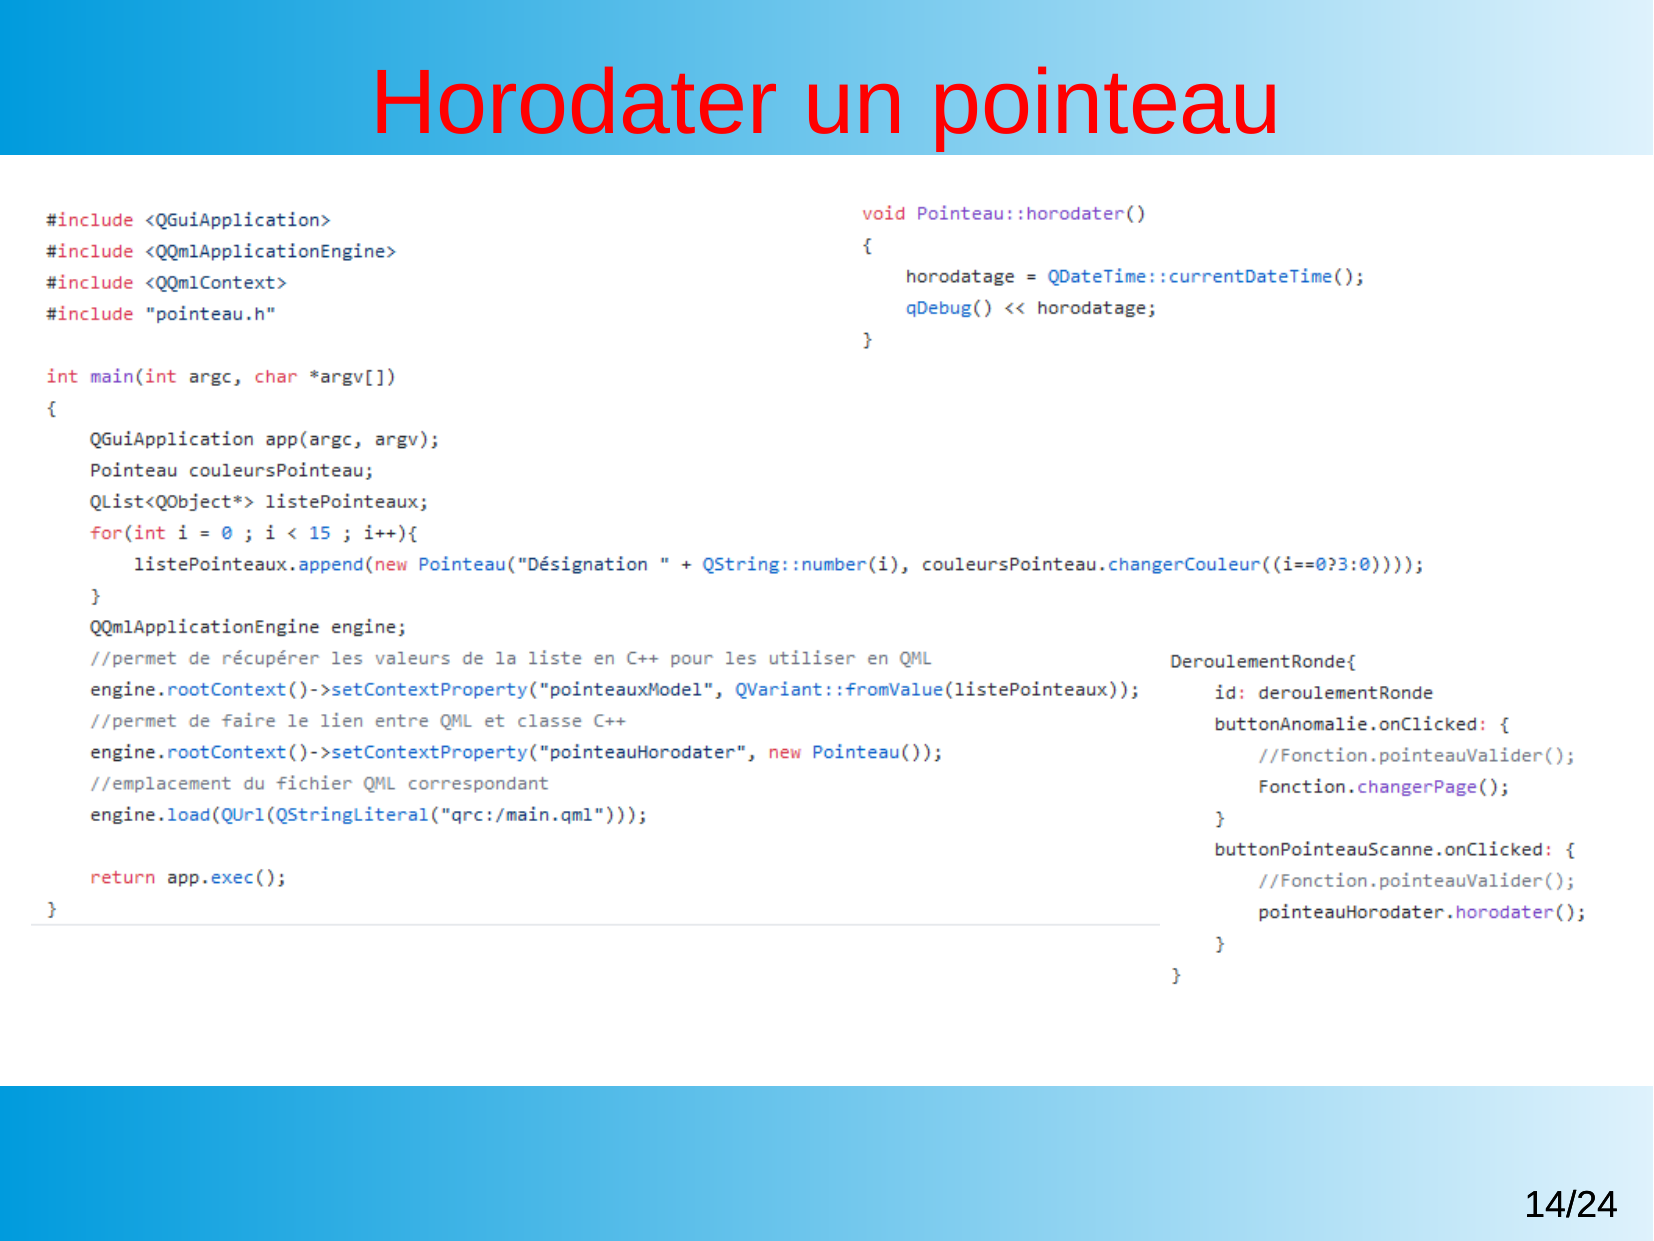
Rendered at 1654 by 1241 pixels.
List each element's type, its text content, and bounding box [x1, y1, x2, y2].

text_box <numéro>/24 [1509, 1175, 1654, 1241]
title Horodater un pointeau [82, 49, 1571, 155]
picture [31, 201, 1595, 992]
